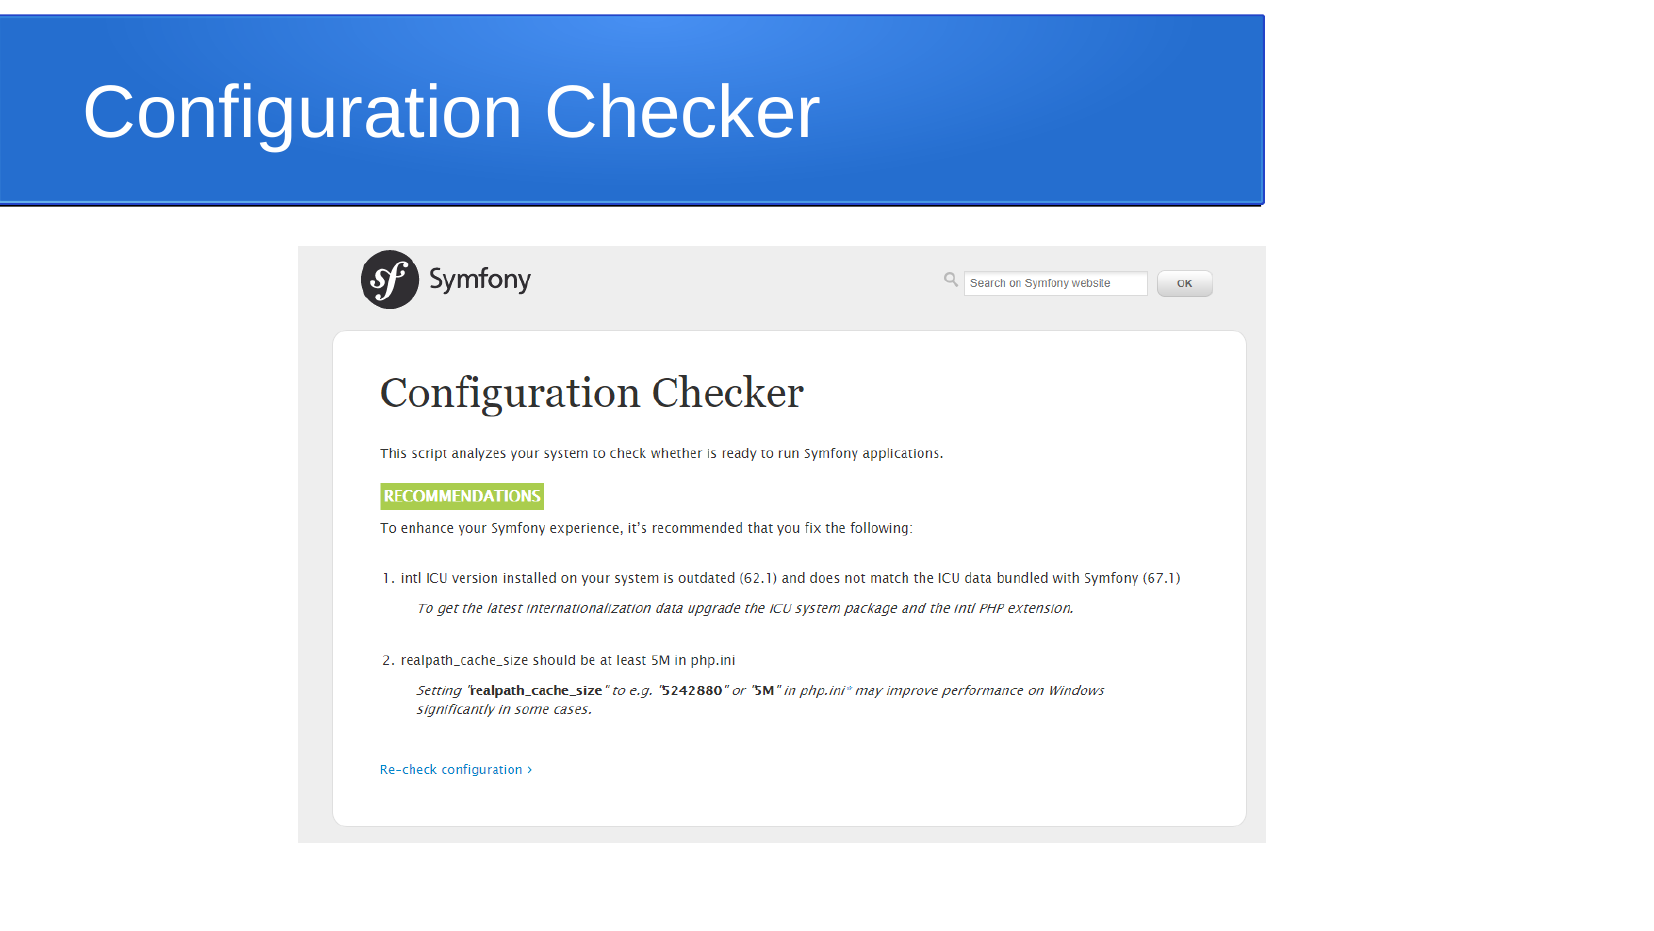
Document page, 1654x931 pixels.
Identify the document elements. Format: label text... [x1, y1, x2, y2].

title Configuration Checker [82, 35, 1235, 189]
picture [298, 246, 1266, 843]
